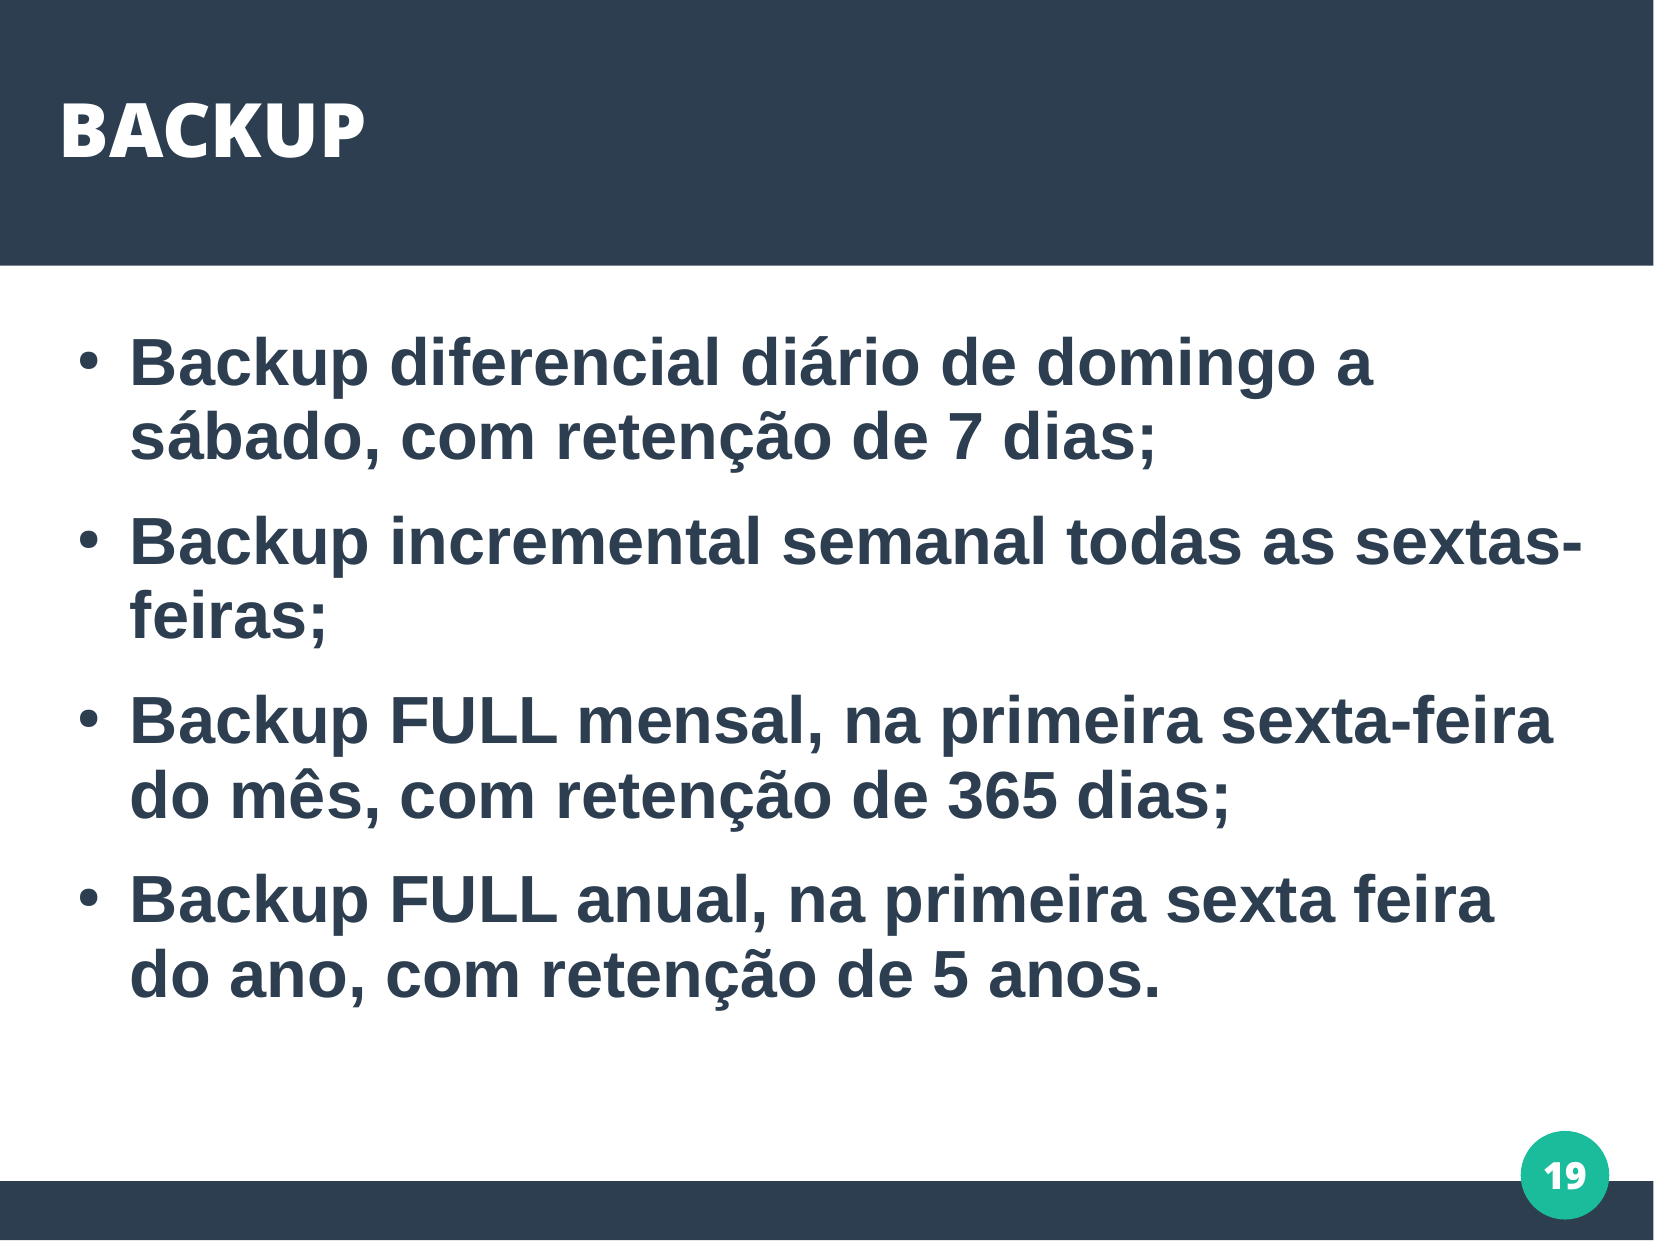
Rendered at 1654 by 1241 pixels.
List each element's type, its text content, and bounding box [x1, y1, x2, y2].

title BACKUP [59, 49, 1595, 207]
list Backup diferencial diário de domingo a sábado, com retenção de 7 dias; Backup incremental semanal todas as sextas-feiras; Backup FULL mensal, na primeira sexta-feira do mês, com retenção de 365 dias; Backup FULL anual, na primeira sexta feira do ano, com retenção de 5 anos. [59, 324, 1595, 1152]
